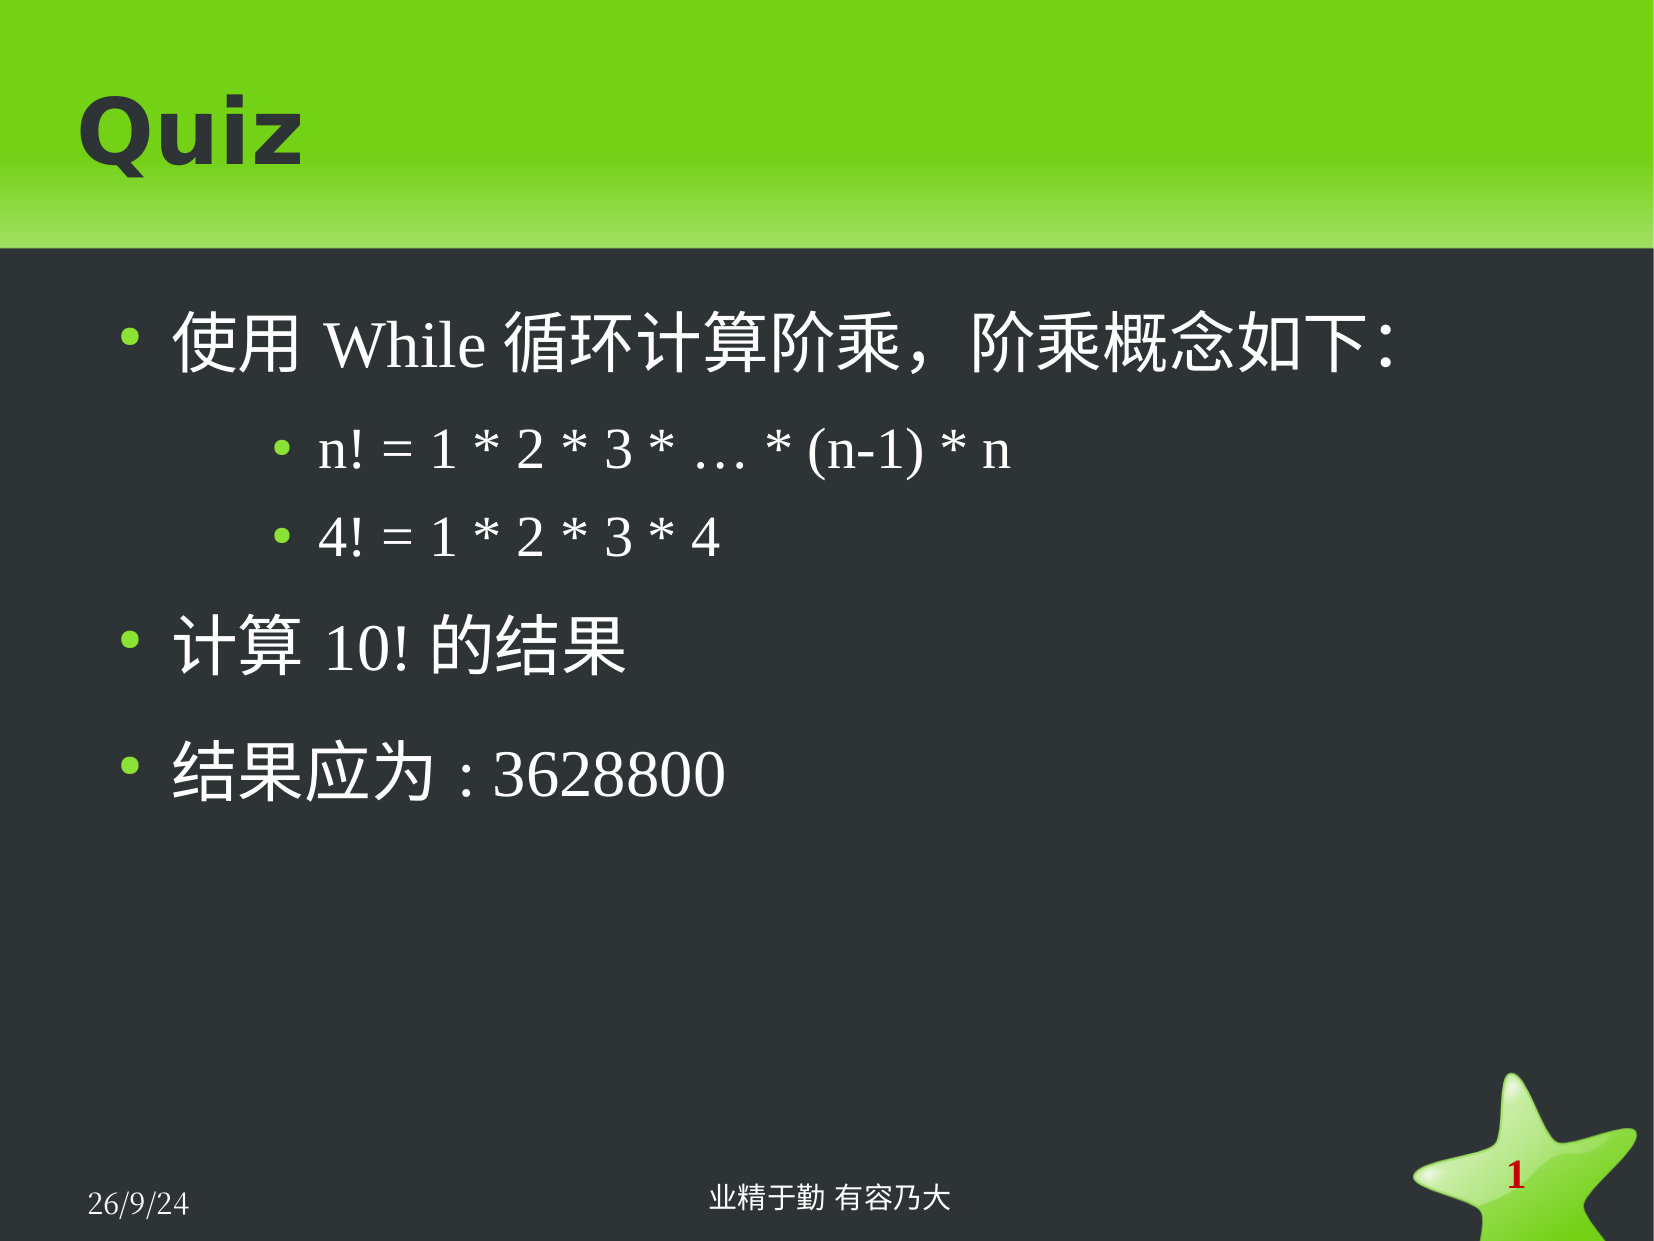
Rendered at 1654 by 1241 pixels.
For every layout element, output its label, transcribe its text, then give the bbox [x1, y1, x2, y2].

picture [0, 0, 1654, 1241]
list 使用While循环计算阶乘，阶乘概念如下： n! = 1 * 2 * 3 * … * (n-1) * n 4! = 1 * 2 * 3 * 4 计算10!的结果 结果应为: 3628800 [82, 290, 1571, 1109]
title Quiz [76, 29, 1565, 237]
